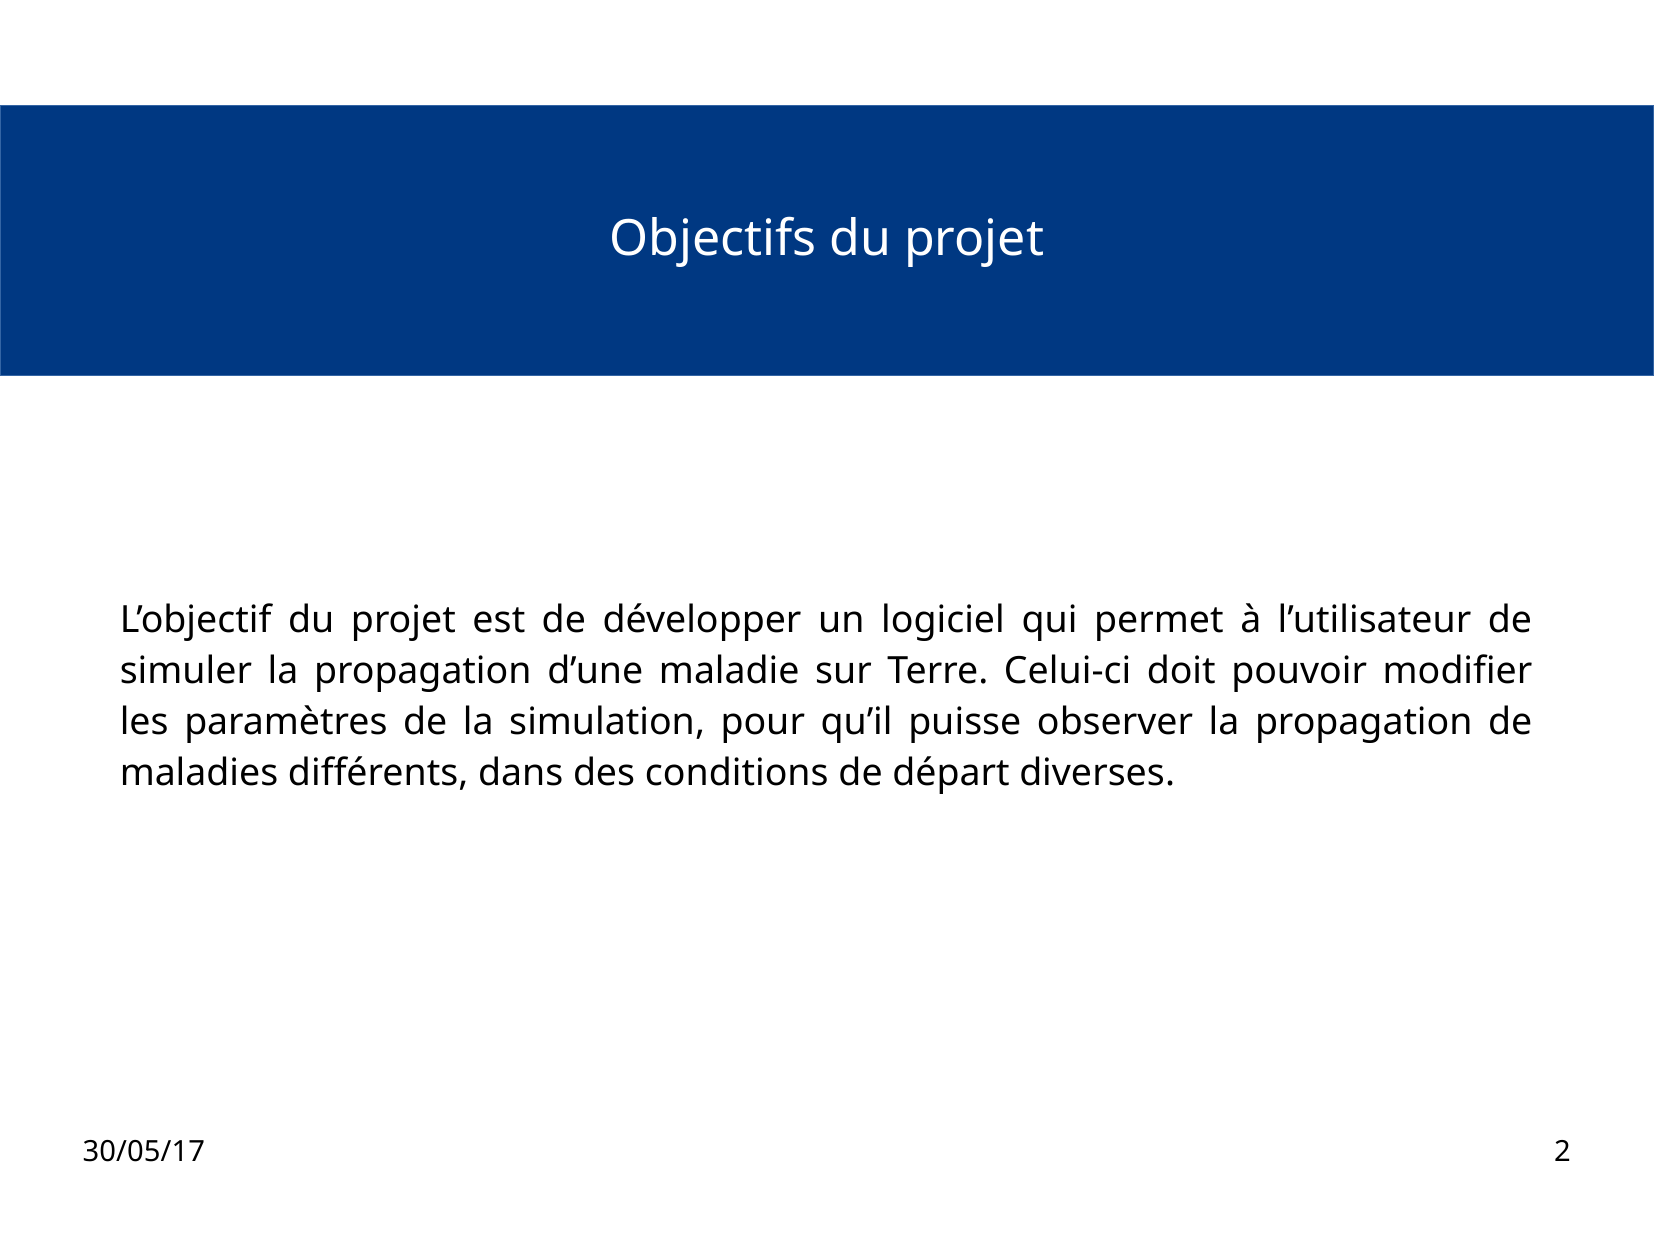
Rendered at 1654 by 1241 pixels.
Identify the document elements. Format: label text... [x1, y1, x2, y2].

text_box [0, 105, 1654, 195]
text_box Objectifs du projet [0, 195, 1654, 391]
text_box L’objectif du projet est de développer un logiciel qui permet à l’utilisateur de simuler la propagation d’une maladie sur Terre. Celui-ci doit pouvoir modifier les paramètres de la simulation, pour qu’il puisse observer la propagation de maladies différents, dans des conditions de départ diverses. [0, 585, 1654, 854]
